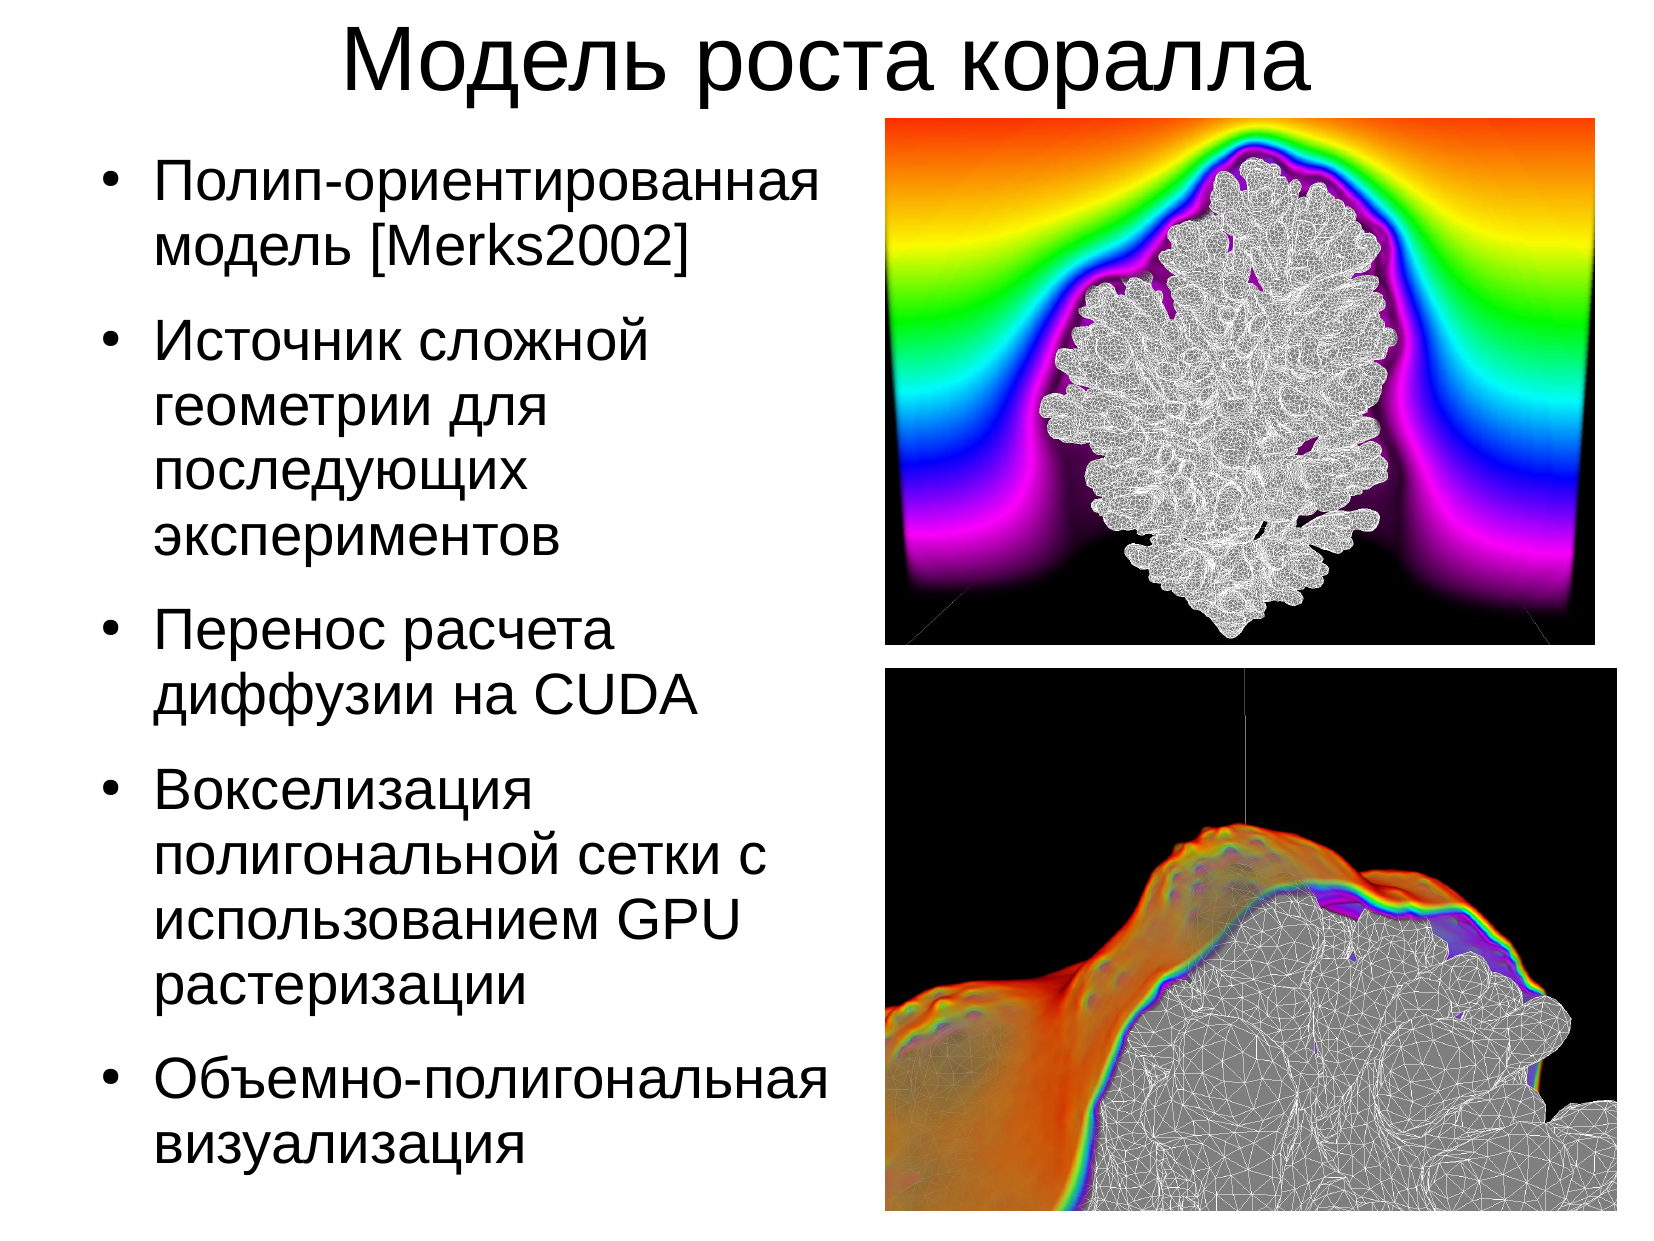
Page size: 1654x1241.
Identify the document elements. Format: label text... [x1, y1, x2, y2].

picture [885, 118, 1595, 645]
picture [885, 668, 1617, 1211]
title Модель роста коралла [82, 0, 1571, 119]
list Полип-ориентированная модель [Merks2002] Источник сложной геометрии для последующих экспериментов Перенос расчета диффузии на CUDA Вокселизация полигональной сетки с использованием GPU растеризации Объемно-полигональная визуализация [82, 147, 857, 1182]
